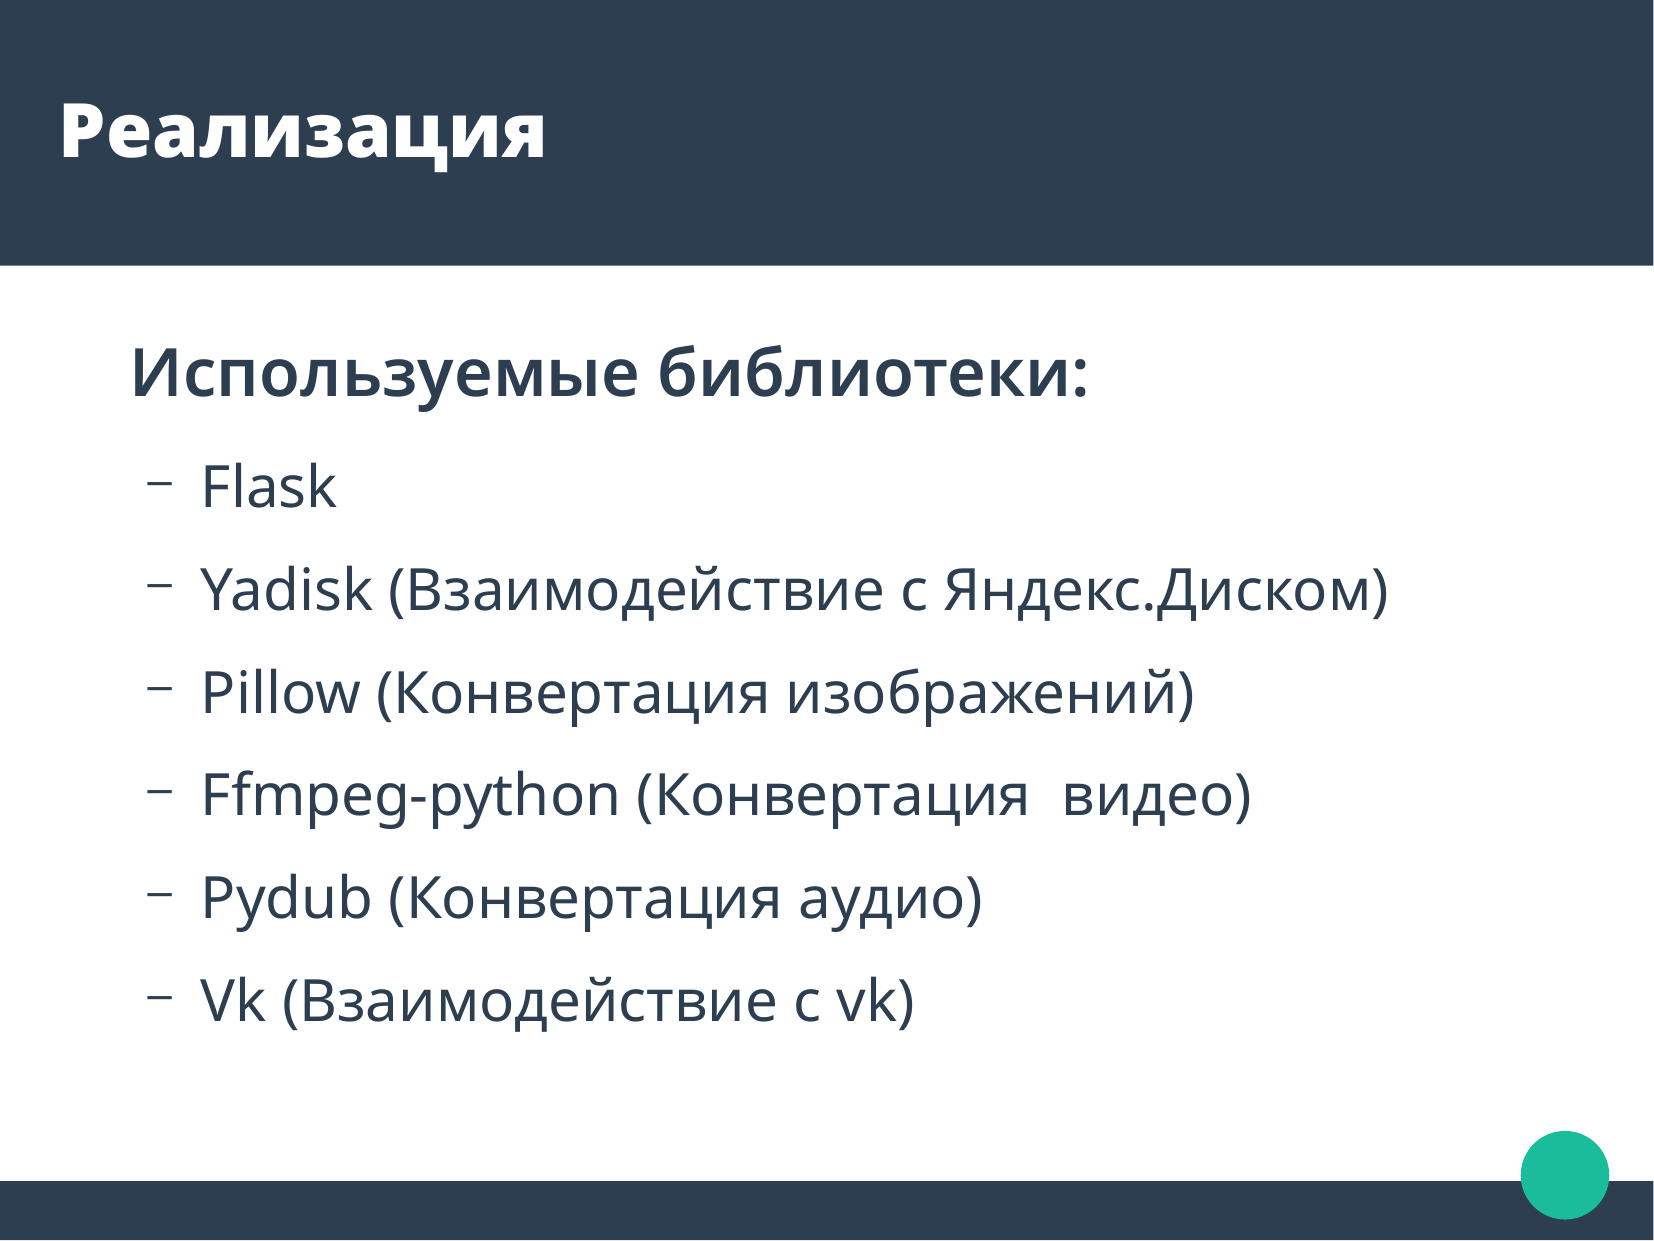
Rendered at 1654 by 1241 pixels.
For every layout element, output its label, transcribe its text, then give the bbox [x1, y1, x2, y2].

list Используемые библиотеки: Flask Yadisk (Взаимодействие с Яндекс.Диском) Pillow (Конвертация изображений) Ffmpeg-python (Конвертация видео) Pydub (Конвертация аудио) Vk (Взаимодействие с vk) [59, 324, 1595, 1152]
title Реализация [59, 49, 1595, 207]
